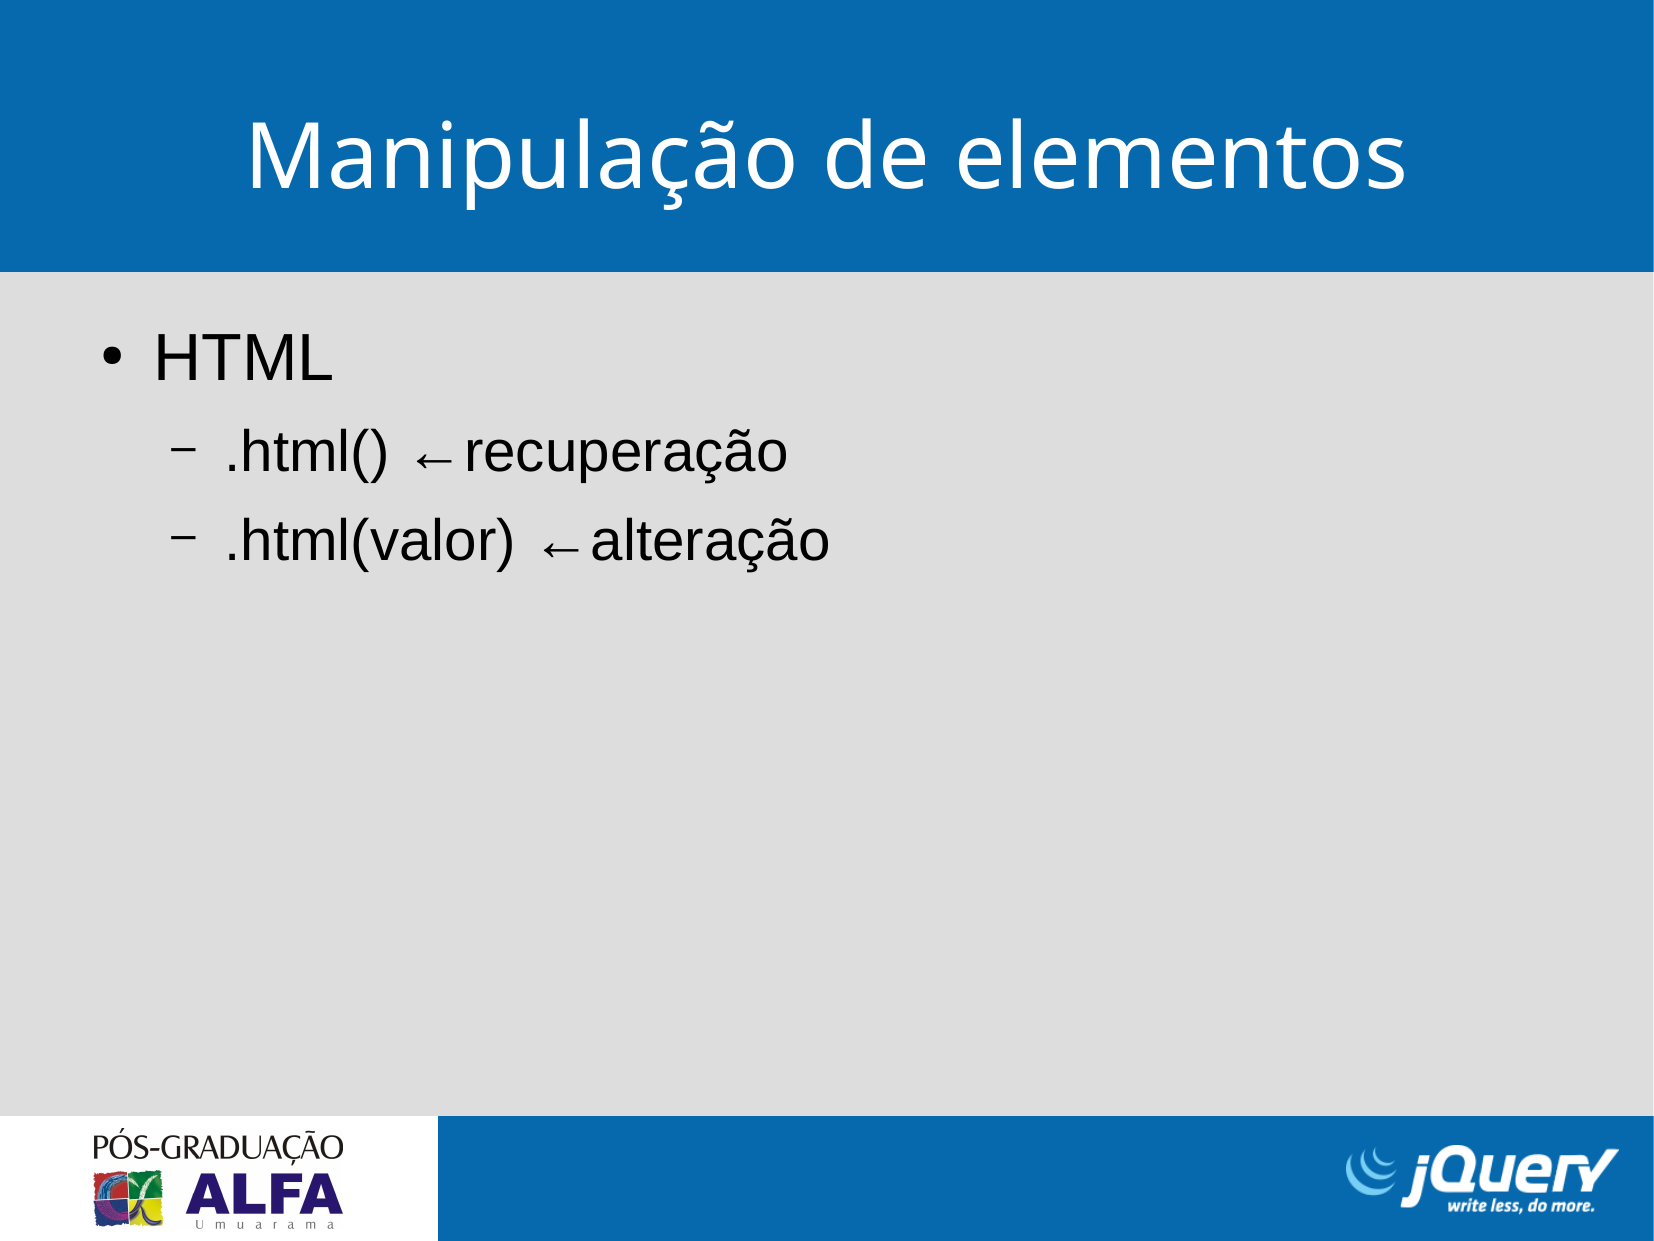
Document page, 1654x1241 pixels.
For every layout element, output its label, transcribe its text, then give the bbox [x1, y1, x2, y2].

list HTML .html() ←recuperação .html(valor) ←alteração [82, 320, 1571, 1040]
title Manipulação de elementos [82, 49, 1571, 257]
picture [93, 1128, 343, 1229]
picture [438, 1116, 1654, 1241]
picture [0, 0, 1654, 272]
